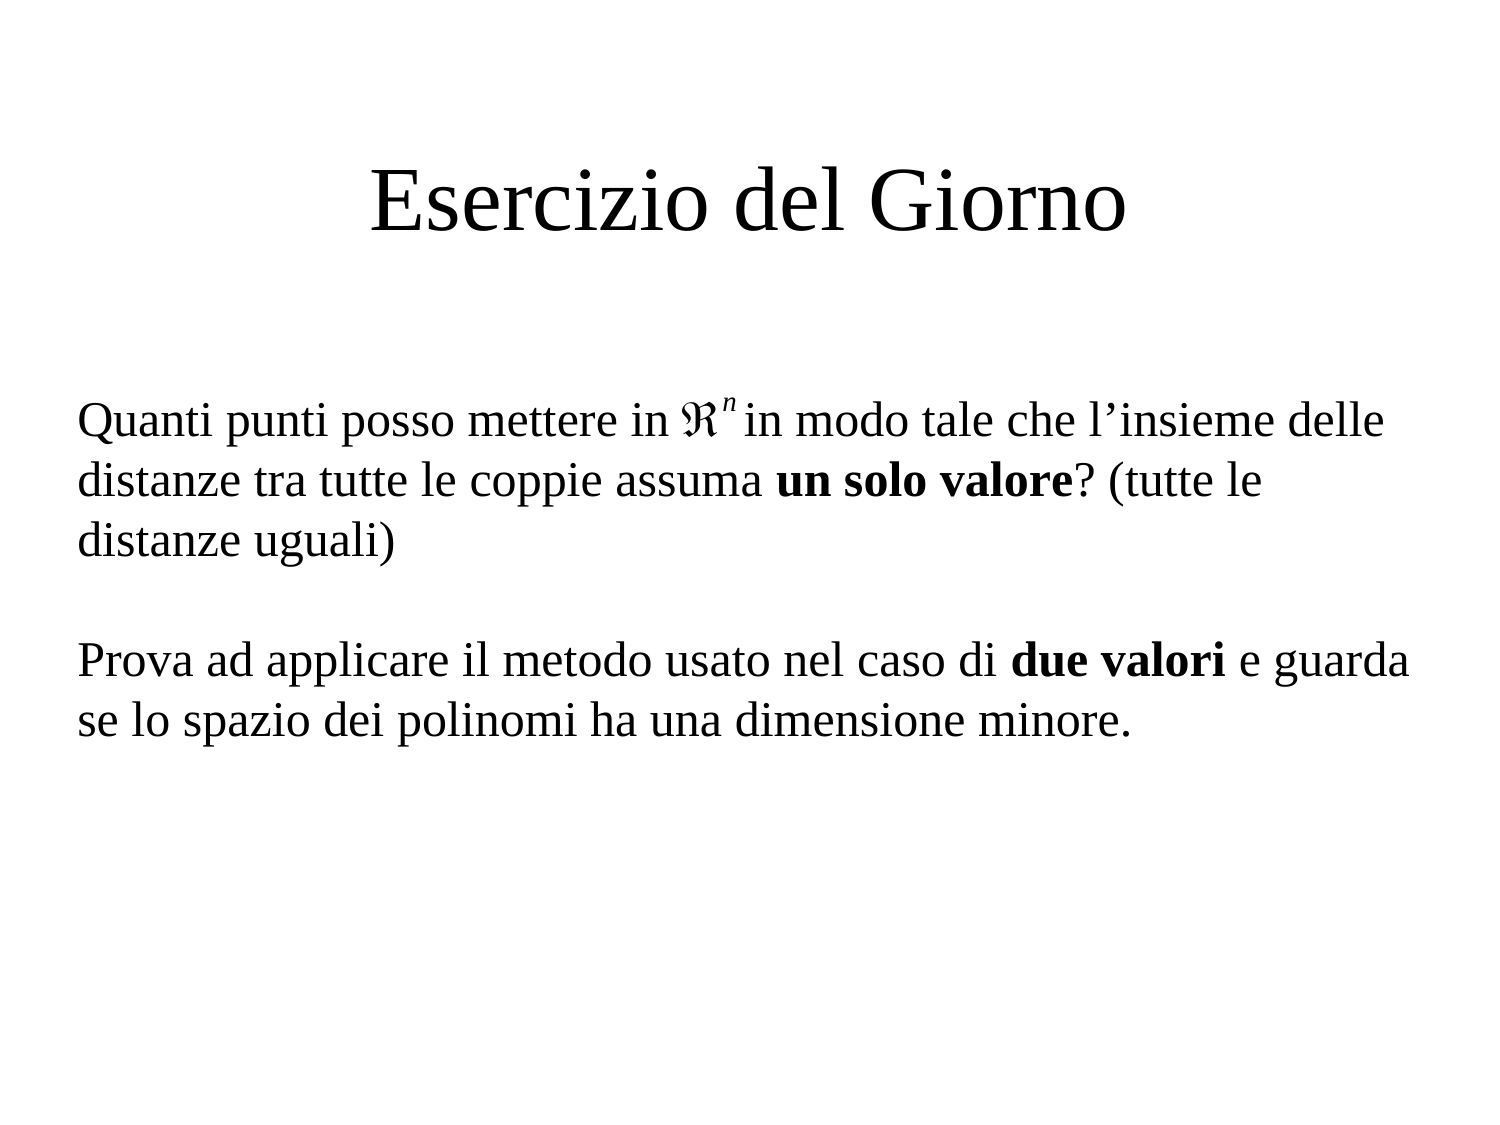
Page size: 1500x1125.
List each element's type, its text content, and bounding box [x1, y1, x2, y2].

text_box Quanti punti posso mettere in n in modo tale che l’insieme delle distanze tra tutte le coppie assuma un solo valore? (tutte le distanze uguali) Prova ad applicare il metodo usato nel caso di due valori e guarda se lo spazio dei polinomi ha una dimensione minore. [62, 375, 1438, 755]
title Esercizio del Giorno [112, 99, 1388, 288]
